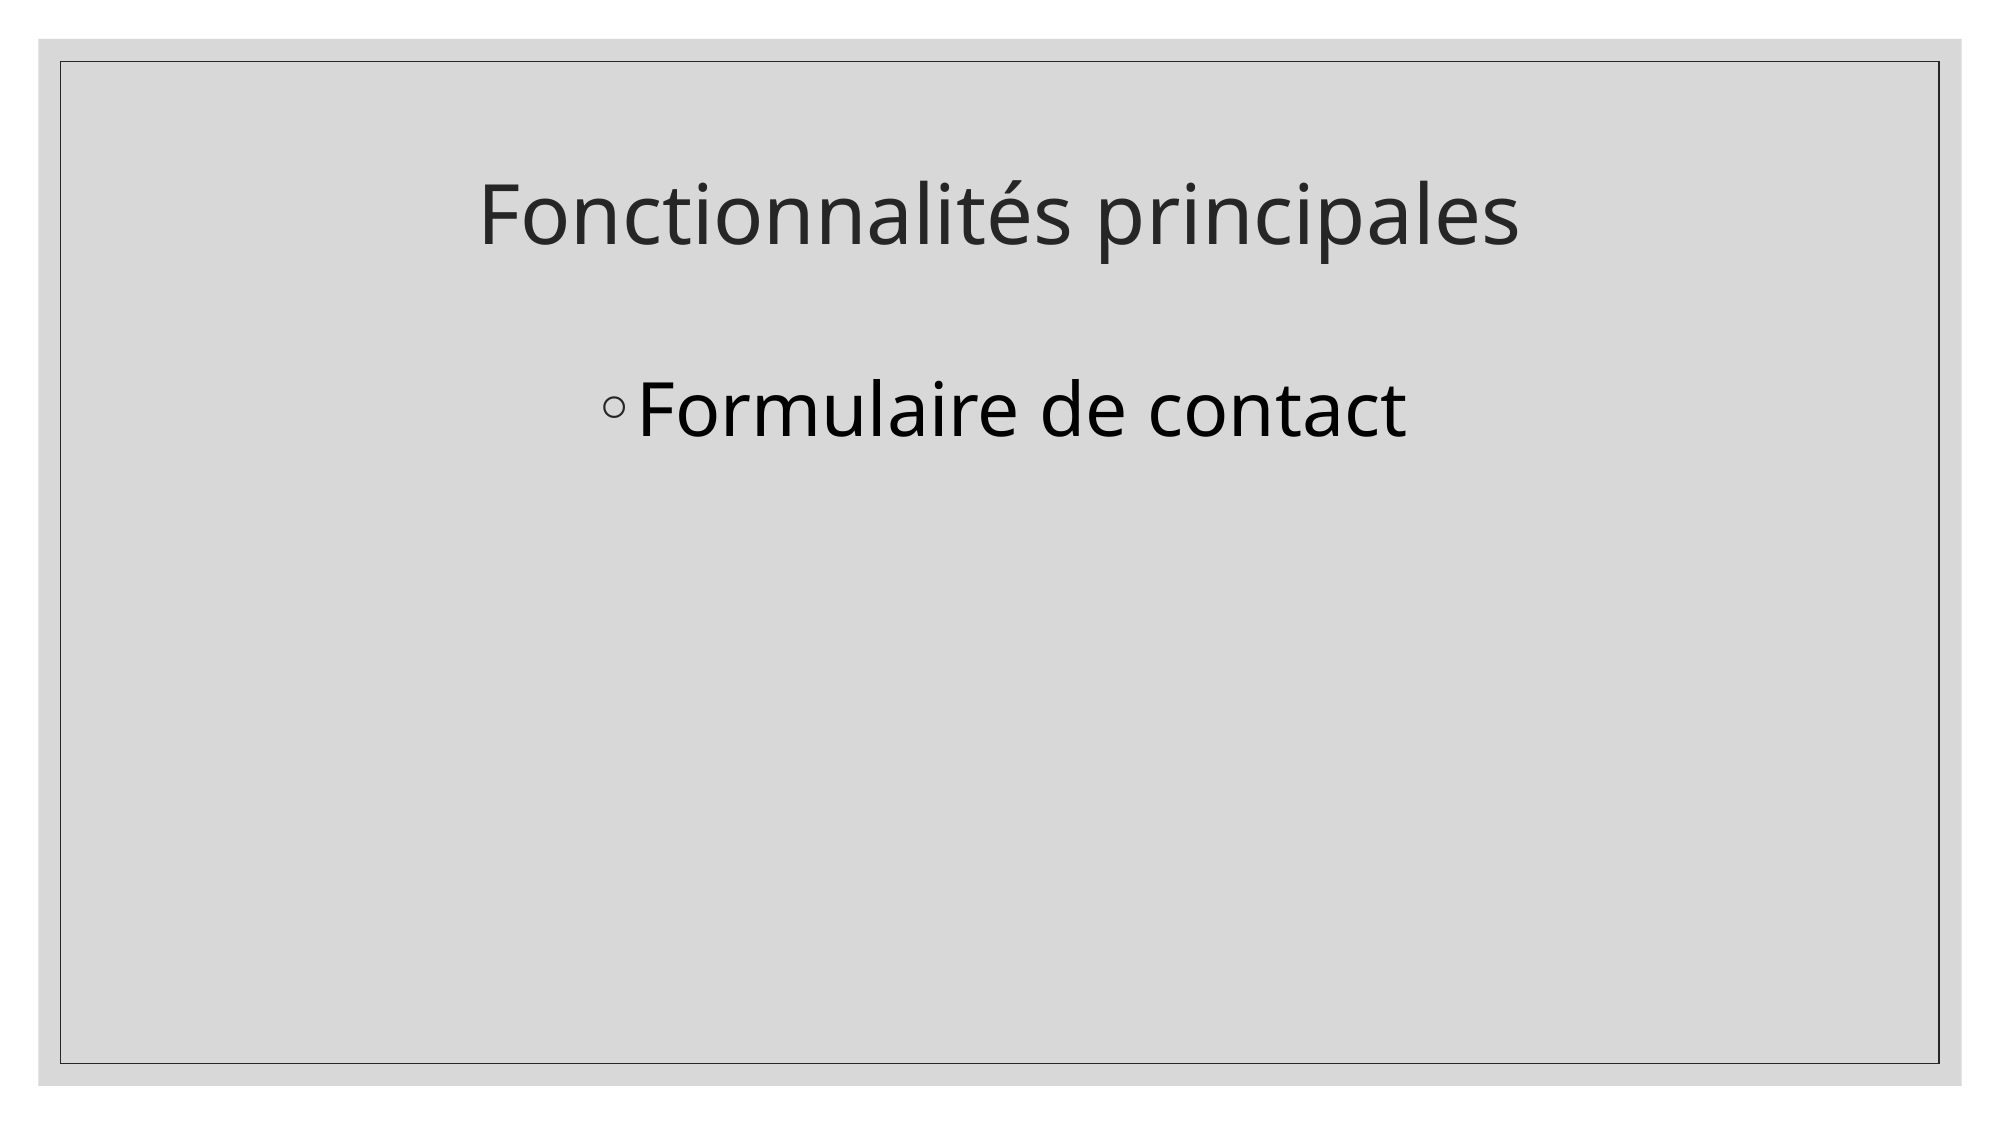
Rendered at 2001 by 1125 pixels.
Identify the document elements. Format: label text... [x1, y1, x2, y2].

title Fonctionnalités principales [174, 105, 1825, 331]
list Formulaire de contact [174, 345, 1825, 977]
